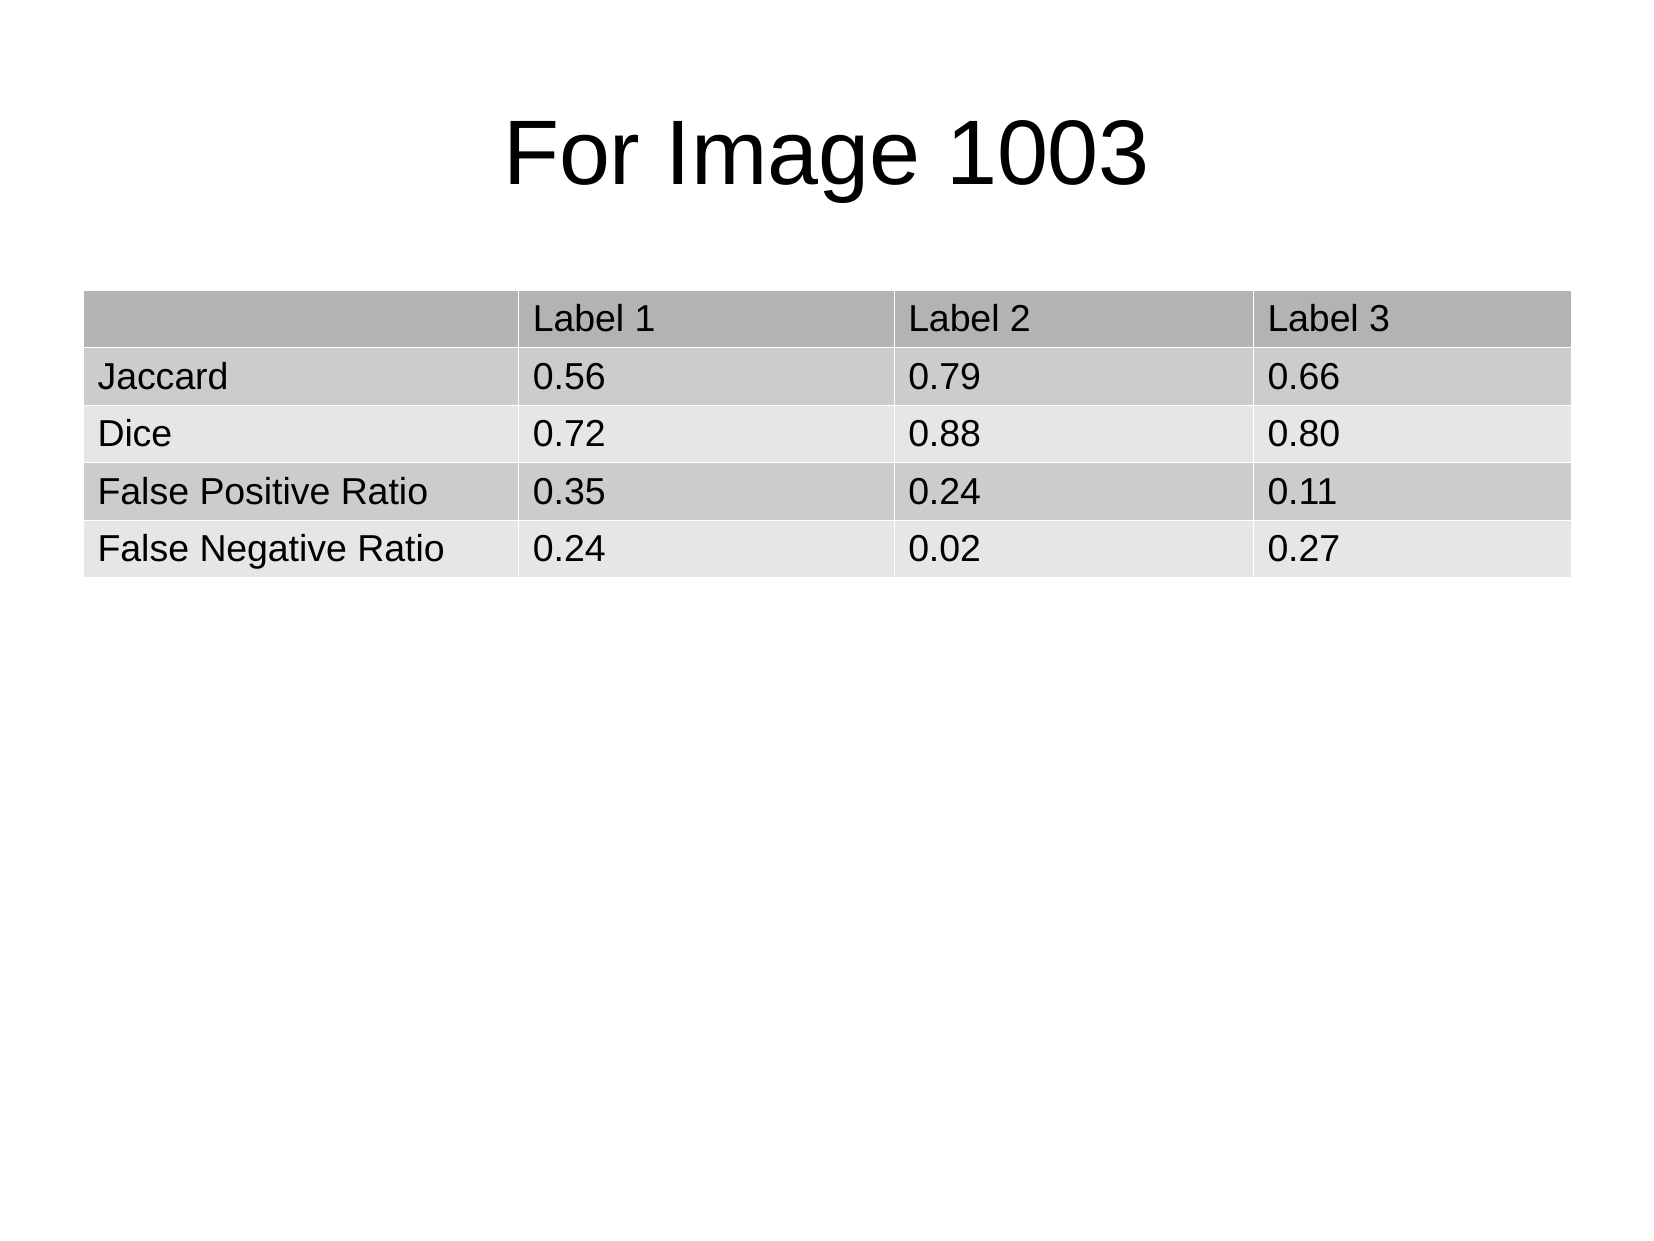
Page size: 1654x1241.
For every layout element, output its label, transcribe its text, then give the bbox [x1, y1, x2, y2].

table_cell Dice [84, 406, 518, 462]
table_cell 0.72 [519, 406, 894, 462]
table_cell 0.24 [895, 463, 1253, 520]
table_header Label 1 [519, 291, 894, 347]
table_header Label 2 [895, 291, 1253, 347]
table_cell 0.79 [895, 348, 1253, 405]
table_cell 0.88 [895, 406, 1253, 462]
table_cell 0.27 [1254, 521, 1571, 577]
table_cell Jaccard [84, 348, 518, 405]
title For Image 1003 [82, 49, 1571, 257]
table_cell 0.66 [1254, 348, 1571, 405]
table_cell 0.56 [519, 348, 894, 405]
table_cell 0.11 [1254, 463, 1571, 520]
table_header Label 3 [1254, 291, 1571, 347]
table_cell False Positive Ratio [84, 463, 518, 520]
table_header [84, 291, 518, 347]
table_cell 0.24 [519, 521, 894, 577]
table_cell 0.80 [1254, 406, 1571, 462]
table_cell False Negative Ratio [84, 521, 518, 577]
table_cell 0.02 [895, 521, 1253, 577]
table_cell 0.35 [519, 463, 894, 520]
